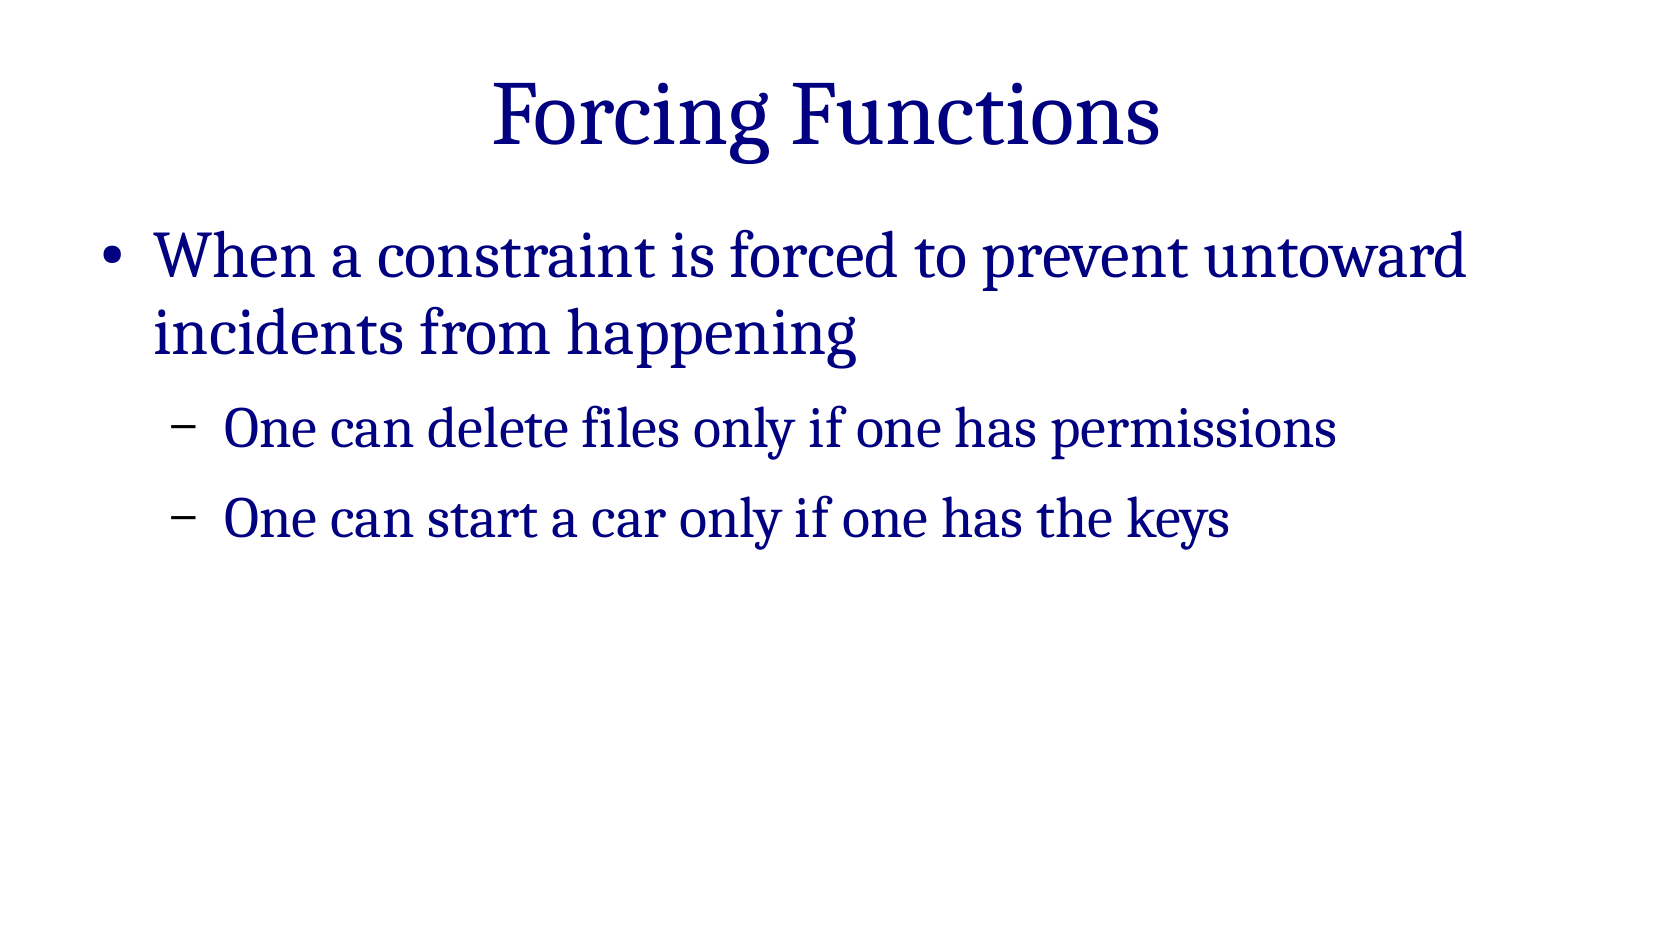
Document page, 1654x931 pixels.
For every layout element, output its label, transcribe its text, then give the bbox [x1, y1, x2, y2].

list When a constraint is forced to prevent untoward incidents from happening One can delete files only if one has permissions One can start a car only if one has the keys [82, 217, 1571, 758]
title Forcing Functions [82, 37, 1571, 193]
